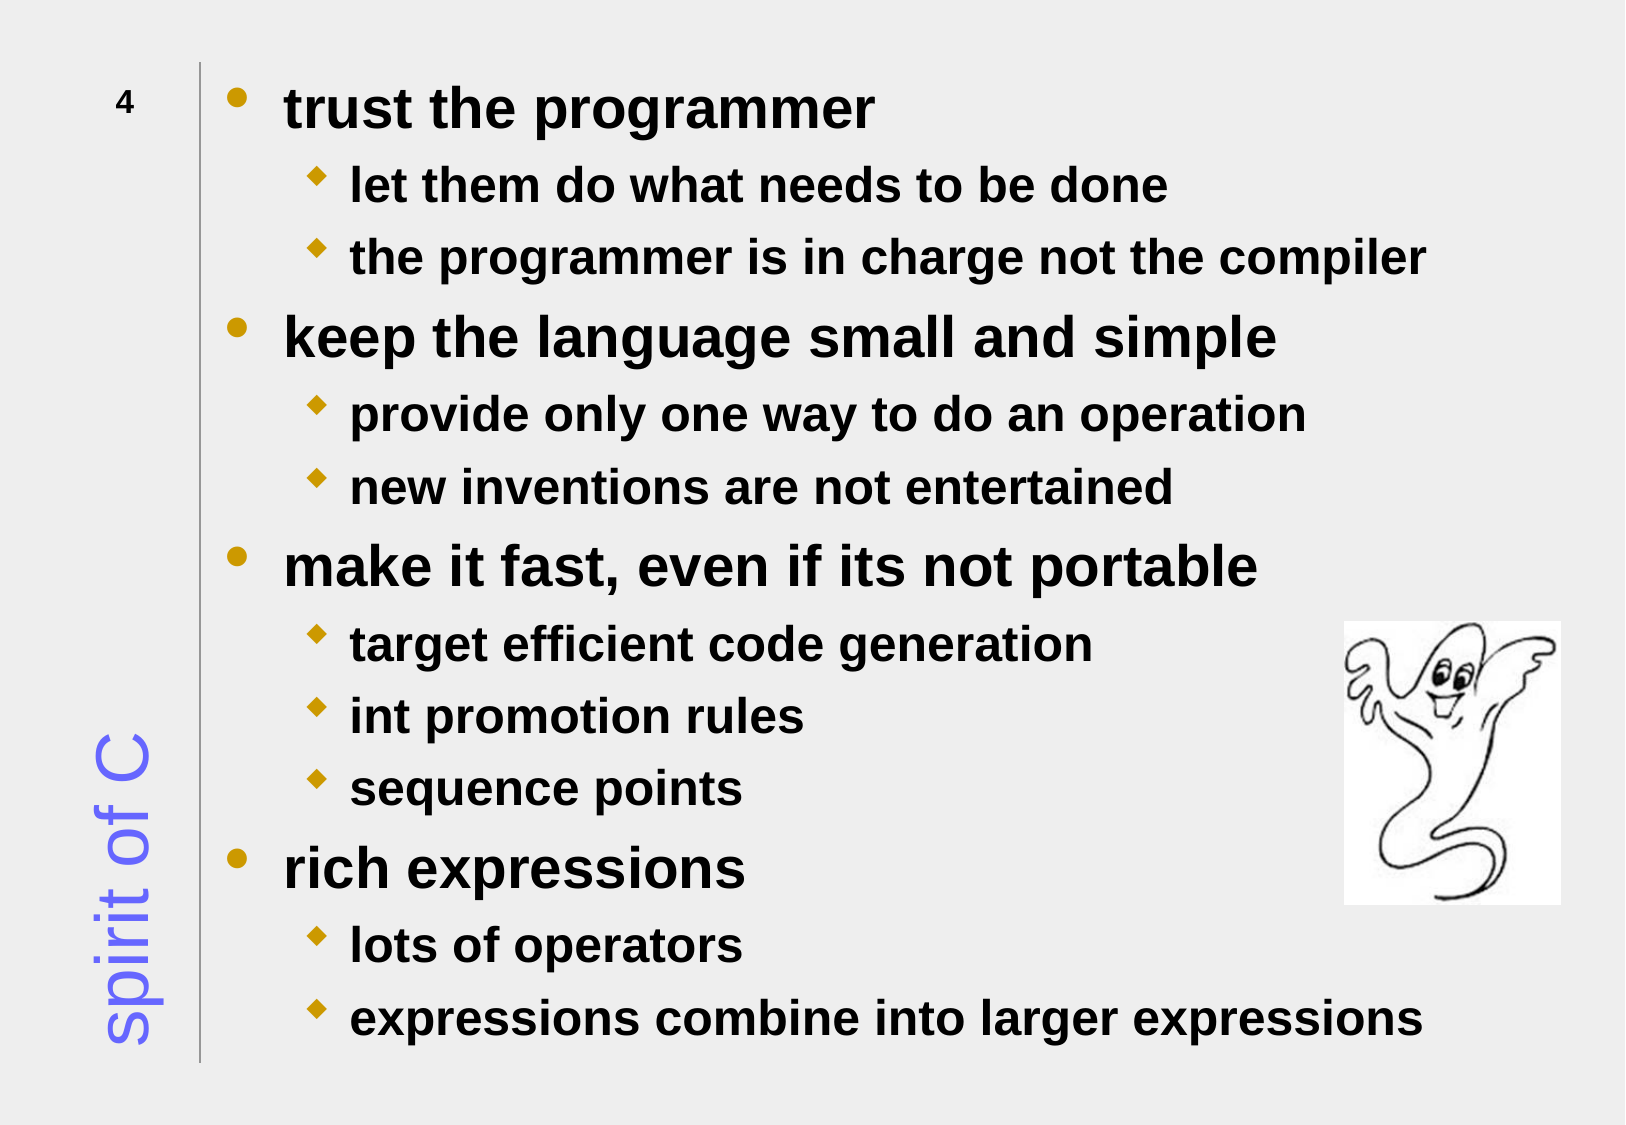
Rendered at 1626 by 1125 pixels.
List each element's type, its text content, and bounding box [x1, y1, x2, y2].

picture [1344, 621, 1561, 905]
title spirit of C [50, 187, 188, 1063]
list trust the programmer let them do what needs to be done the programmer is in charge not the compiler keep the language small and simple provide only one way to do an operation new inventions are not entertained make it fast, even if its not portable target efficient code generation int promotion rules sequence points rich expressions lots of operators expressions combine into larger expressions [212, 62, 1550, 1063]
